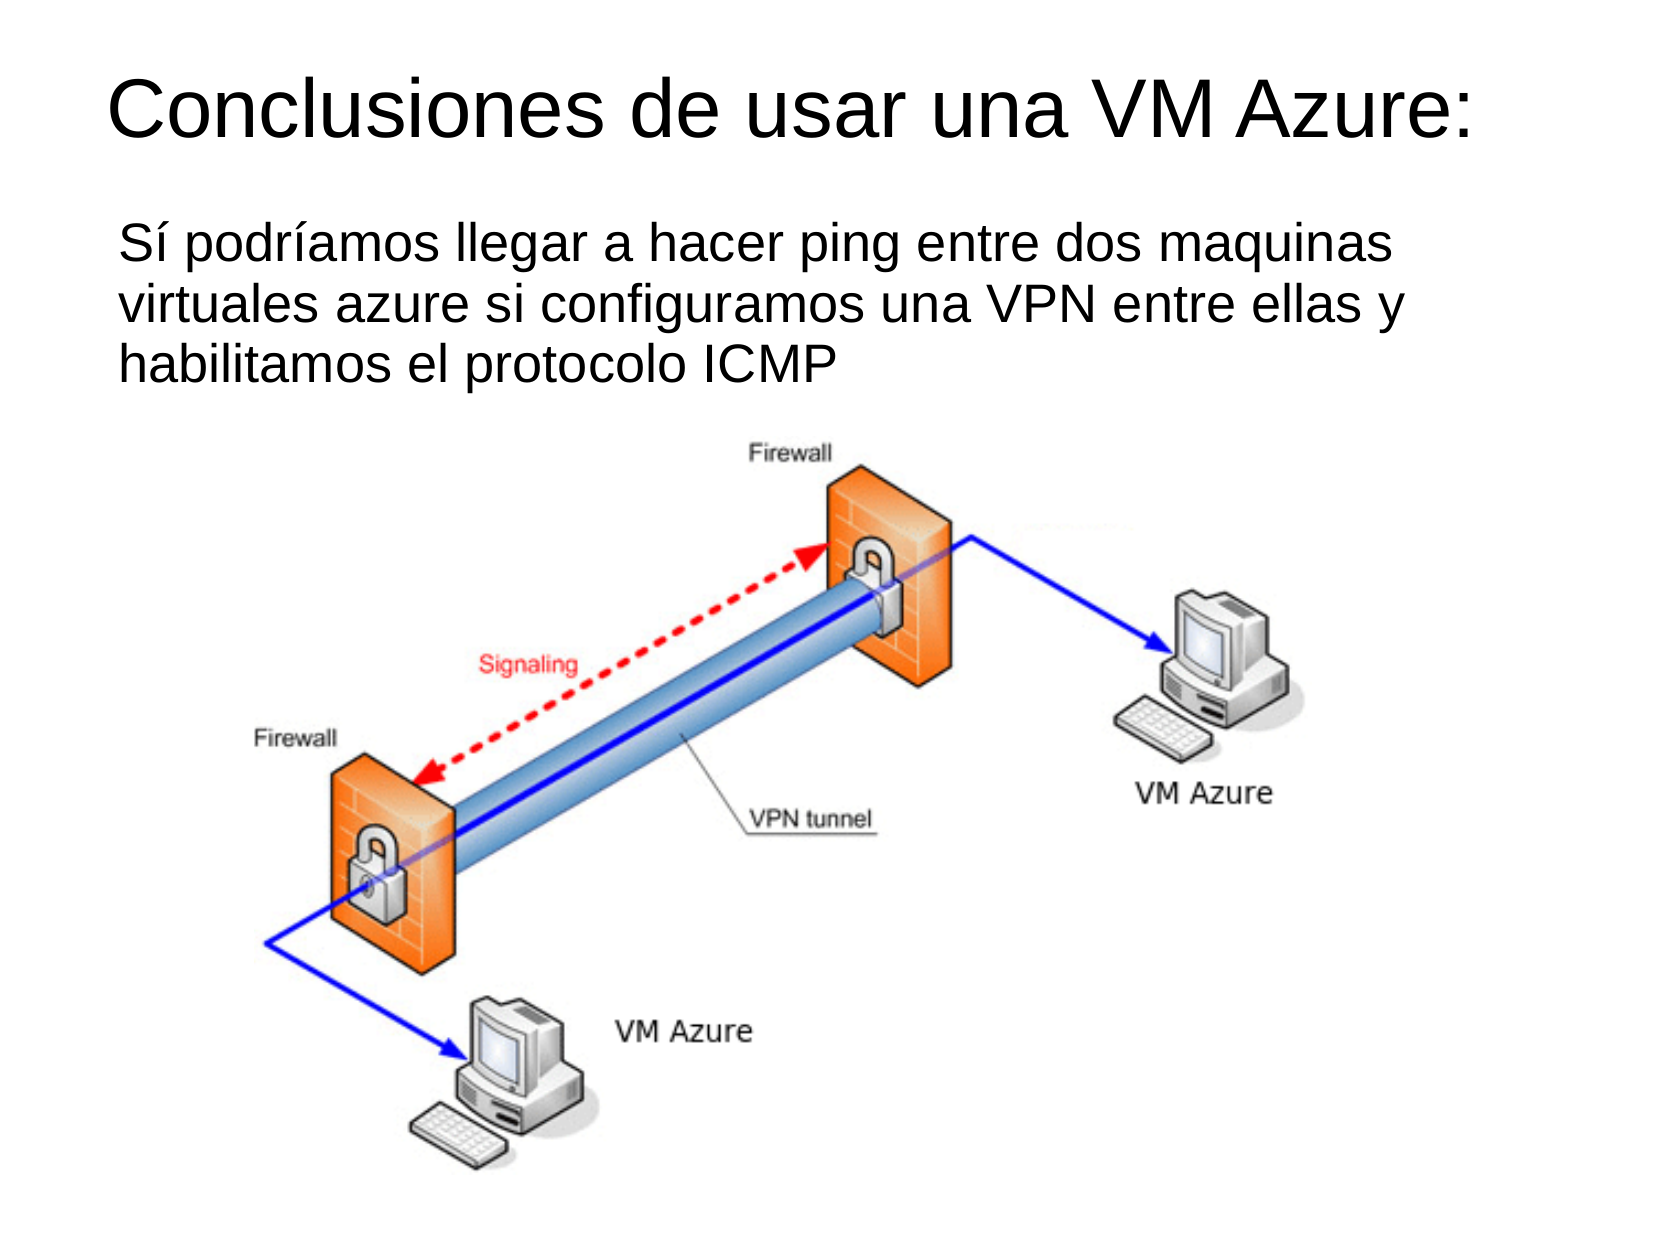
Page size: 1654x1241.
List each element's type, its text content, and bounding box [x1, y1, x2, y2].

picture [254, 436, 1312, 1175]
title Conclusiones de usar una VM Azure: [47, 5, 1536, 213]
list Sí podríamos llegar a hacer ping entre dos maquinas virtuales azure si configuramos una VPN entre ellas y habilitamos el protocolo ICMP [118, 212, 1607, 932]
